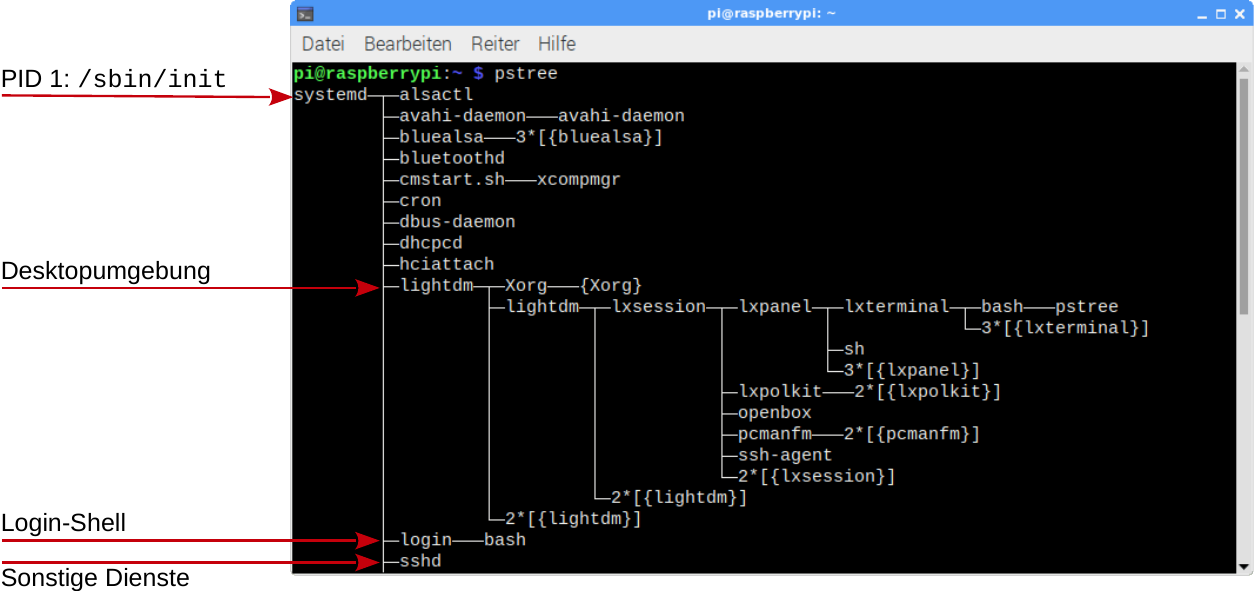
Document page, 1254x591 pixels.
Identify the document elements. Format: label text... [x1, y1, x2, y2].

picture [290, 0, 1254, 576]
text_box PID 1: /sbin/init [0, 65, 228, 96]
text_box Desktopumgebung [0, 256, 212, 285]
text_box Login-Shell [0, 508, 127, 537]
text_box Sonstige Dienste [0, 563, 191, 591]
